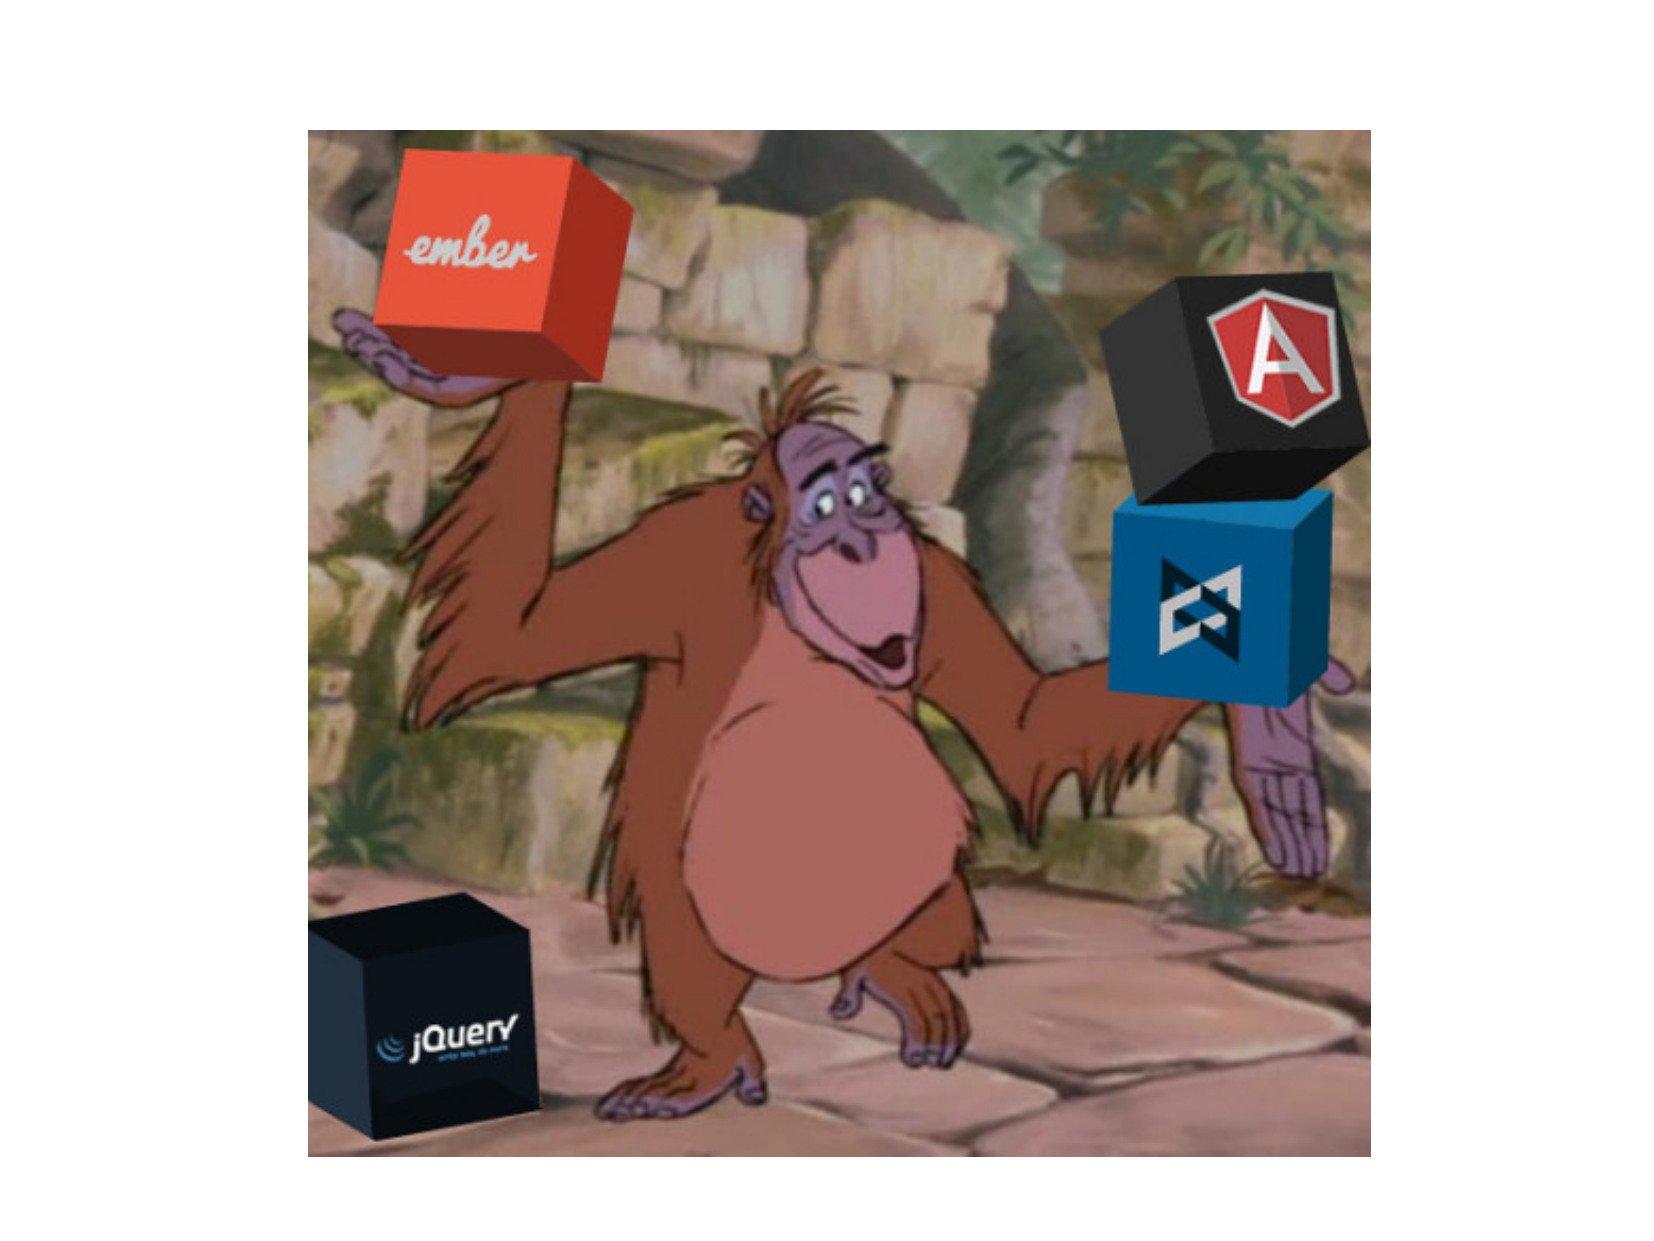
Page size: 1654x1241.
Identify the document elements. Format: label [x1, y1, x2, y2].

picture [308, 130, 1371, 1157]
